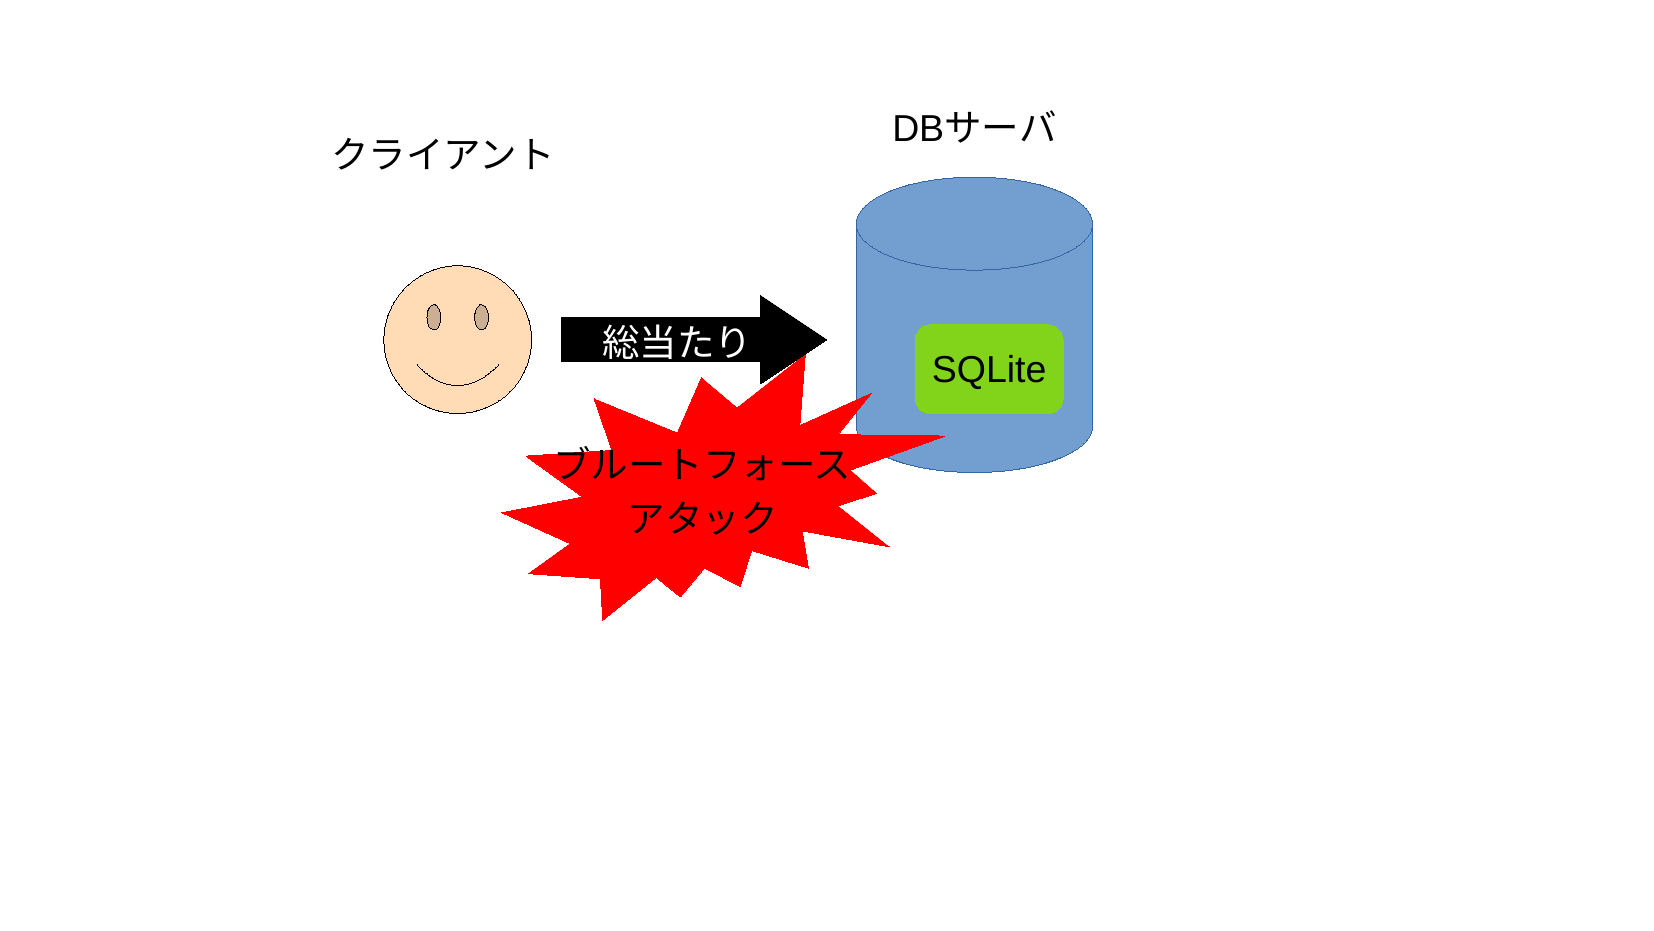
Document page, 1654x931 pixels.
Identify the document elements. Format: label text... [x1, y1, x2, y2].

text_box DBサーバ [826, 90, 1123, 148]
text_box ブルートフォース アタック [501, 355, 945, 621]
text_box [856, 177, 1093, 473]
text_box [383, 265, 532, 414]
text_box SQLite [915, 324, 1064, 414]
text_box 総当たり [561, 295, 827, 384]
text_box クライアント [295, 118, 591, 175]
